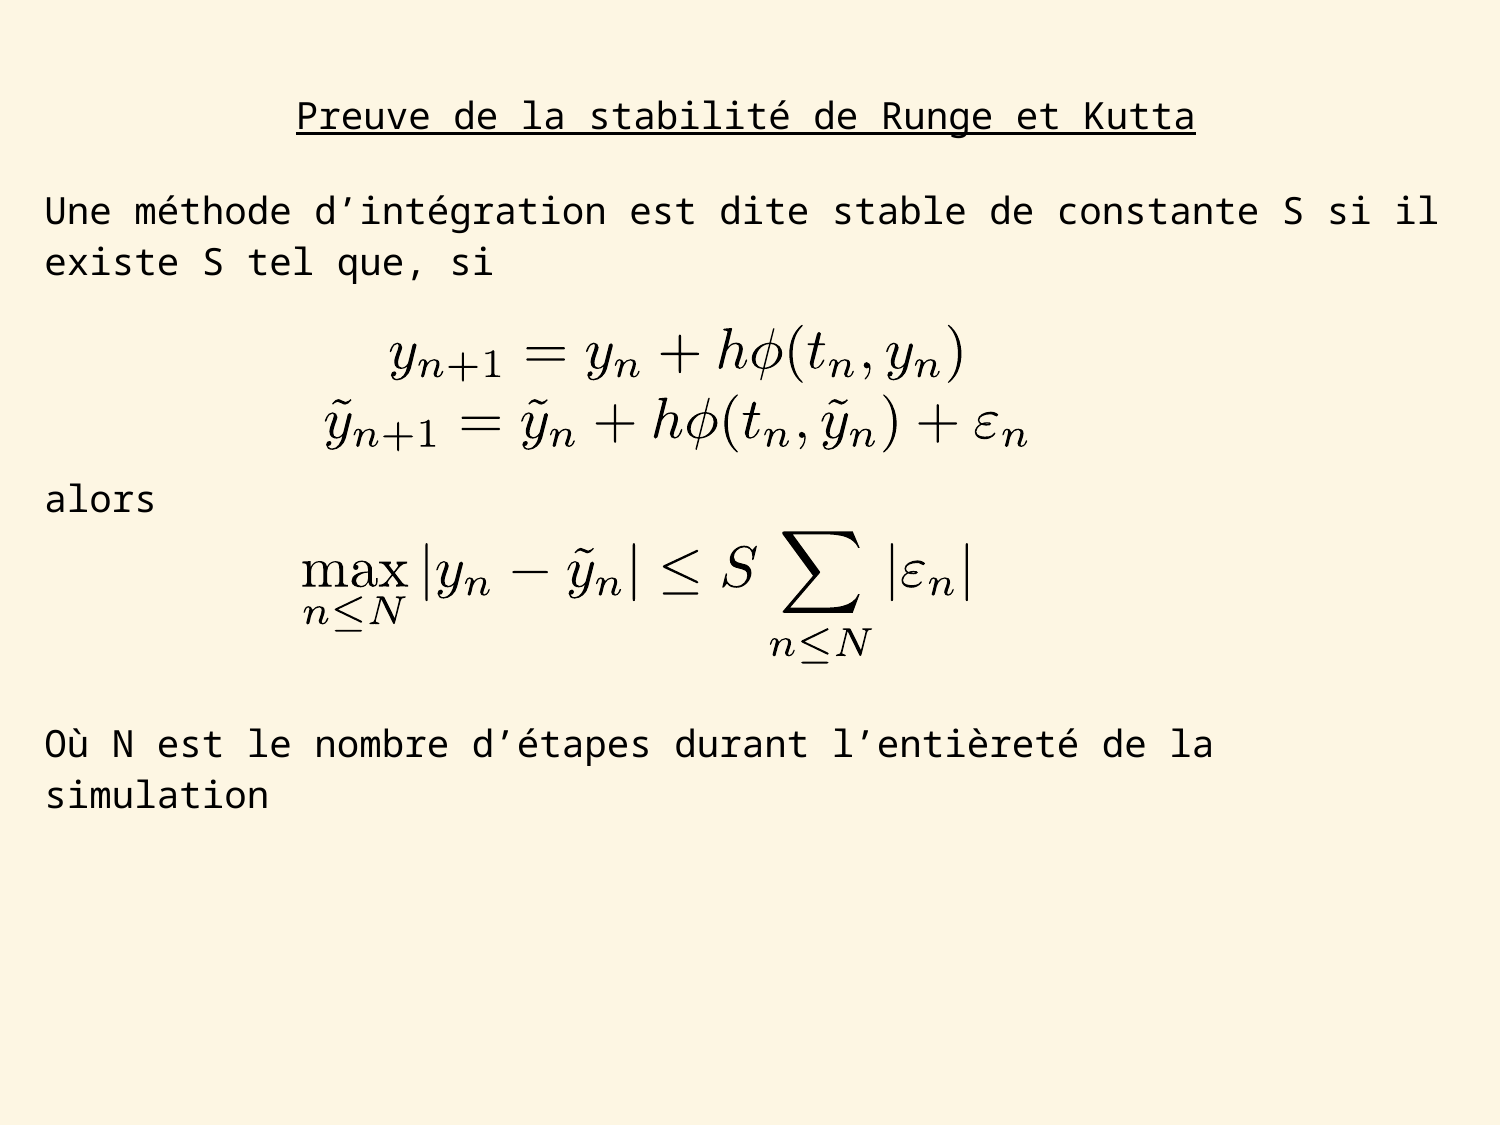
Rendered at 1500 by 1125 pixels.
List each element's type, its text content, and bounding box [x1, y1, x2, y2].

text_box [863, 362, 871, 380]
text_box [928, 577, 954, 596]
text_box [485, 350, 501, 378]
text_box Preuve de la stabilité de Runge et Kutta [280, 81, 1211, 148]
text_box [801, 628, 829, 655]
text_box [418, 359, 444, 378]
text_box [549, 428, 575, 447]
text_box [596, 577, 622, 596]
text_box [974, 411, 999, 440]
text_box [886, 342, 913, 381]
text_box [353, 428, 379, 447]
text_box [724, 394, 738, 453]
text_box [821, 412, 849, 450]
text_box [332, 399, 352, 405]
text_box [389, 342, 417, 381]
text_box [595, 404, 635, 443]
text_box [769, 638, 795, 657]
text_box [807, 332, 826, 369]
text_box [383, 421, 414, 452]
text_box [890, 543, 894, 602]
text_box [521, 412, 548, 450]
text_box [742, 401, 761, 439]
text_box [918, 404, 958, 443]
text_box [614, 359, 640, 378]
text_box [798, 431, 806, 450]
text_box [302, 561, 348, 587]
text_box [334, 596, 363, 623]
text_box [947, 324, 962, 383]
text_box [764, 428, 789, 447]
text_box [782, 532, 860, 613]
text_box [653, 397, 683, 439]
text_box [722, 545, 757, 588]
text_box [686, 397, 718, 450]
text_box [303, 606, 329, 625]
text_box [1002, 428, 1028, 447]
text_box [528, 399, 548, 405]
text_box [751, 328, 783, 381]
text_box [660, 334, 700, 374]
text_box [835, 628, 873, 657]
text_box [914, 359, 940, 378]
text_box [574, 547, 594, 554]
text_box [849, 428, 875, 447]
text_box Où N est le nombre d’étapes durant l’entièreté de la simulation [29, 709, 1477, 827]
text_box [718, 328, 748, 369]
text_box Une méthode d’intégration est dite stable de constante S si il existe S tel que, si [29, 177, 1477, 295]
text_box [586, 342, 613, 381]
text_box [789, 324, 803, 383]
text_box [567, 561, 595, 599]
text_box [436, 561, 464, 599]
text_box [512, 570, 548, 574]
text_box [461, 427, 501, 431]
text_box [901, 560, 926, 588]
text_box [448, 351, 479, 382]
text_box [464, 577, 490, 596]
text_box [351, 560, 409, 588]
text_box [324, 412, 352, 450]
text_box [420, 419, 436, 447]
text_box alors [29, 465, 1477, 532]
text_box [828, 399, 848, 405]
text_box [632, 543, 636, 602]
text_box [829, 359, 854, 378]
text_box [369, 596, 406, 625]
text_box [662, 549, 699, 584]
text_box [883, 394, 897, 453]
